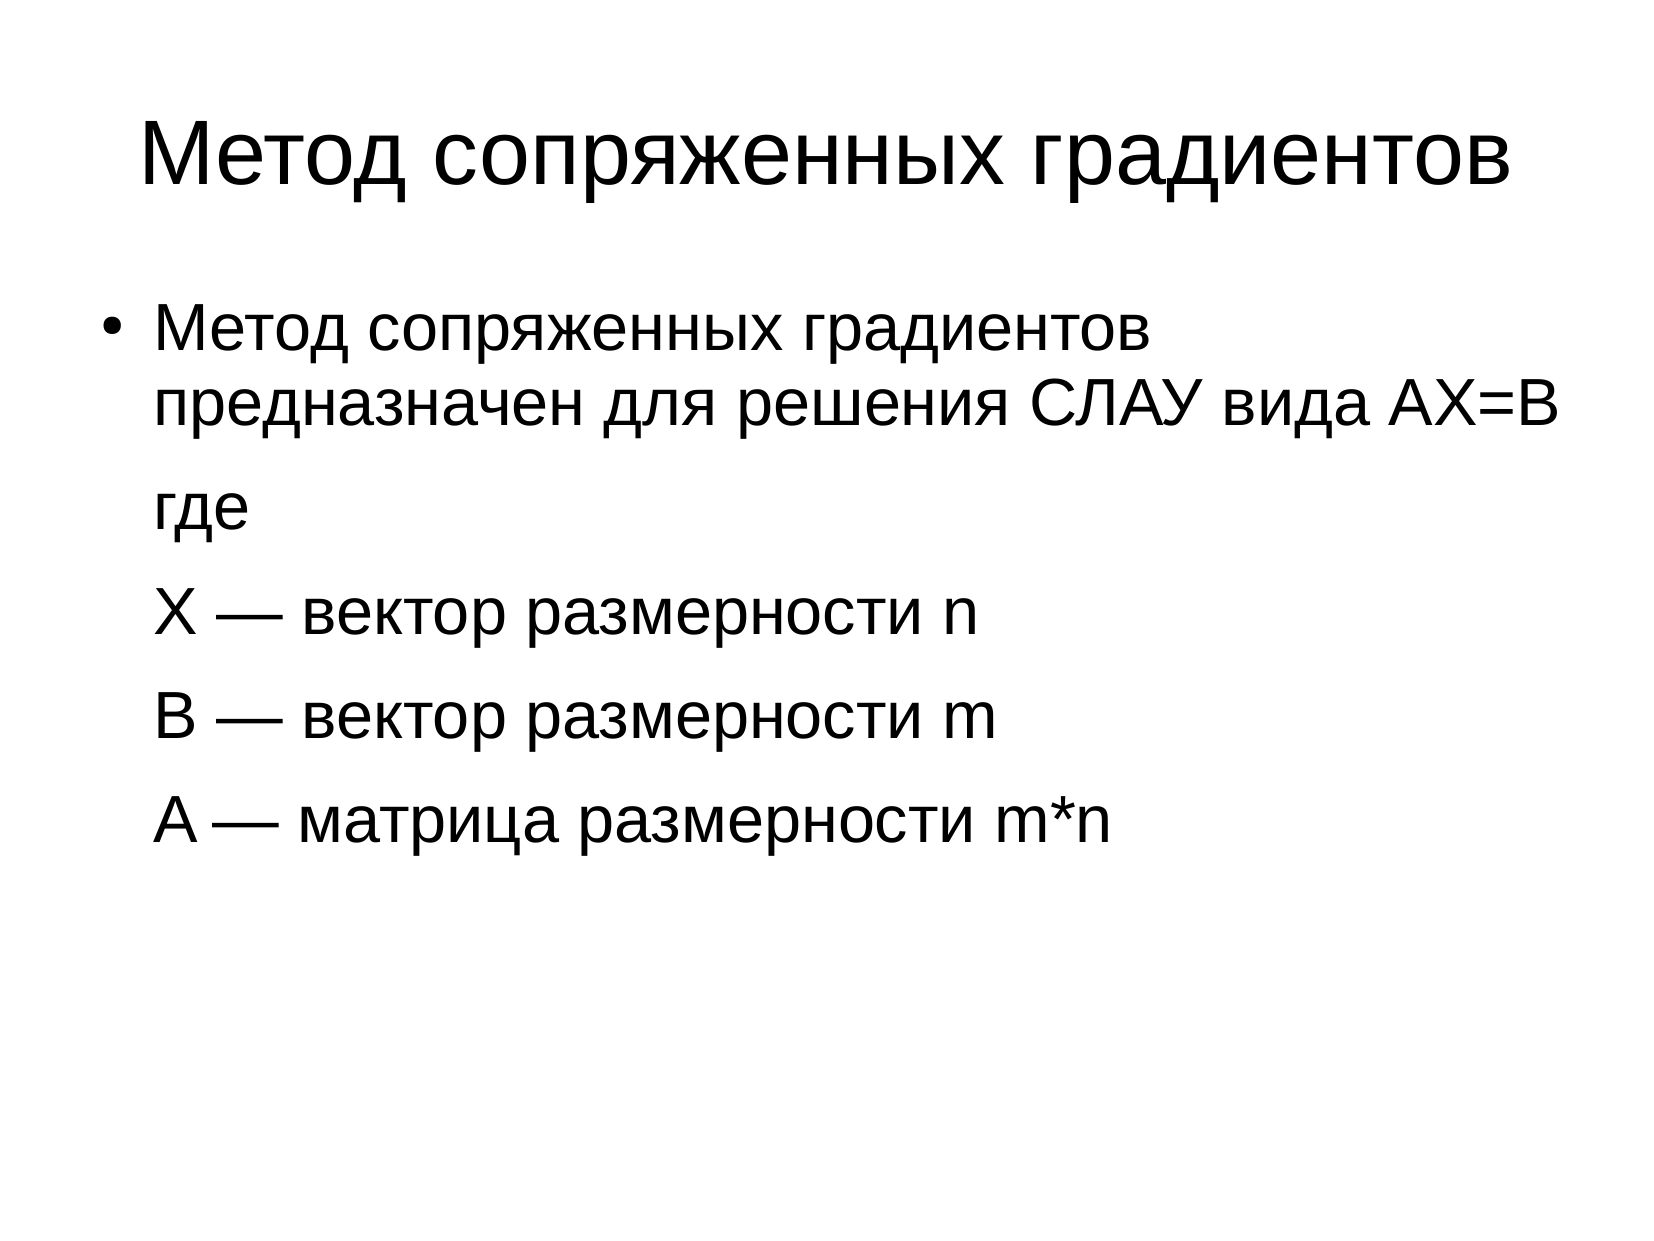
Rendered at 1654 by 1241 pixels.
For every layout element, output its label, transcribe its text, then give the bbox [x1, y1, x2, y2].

list Метод сопряженных градиентов предназначен для решения СЛАУ вида AX=B где X — вектор размерности n B — вектор размерности m A — матрица размерности m*n [82, 290, 1571, 1099]
title Метод сопряженных градиентов [82, 49, 1571, 257]
